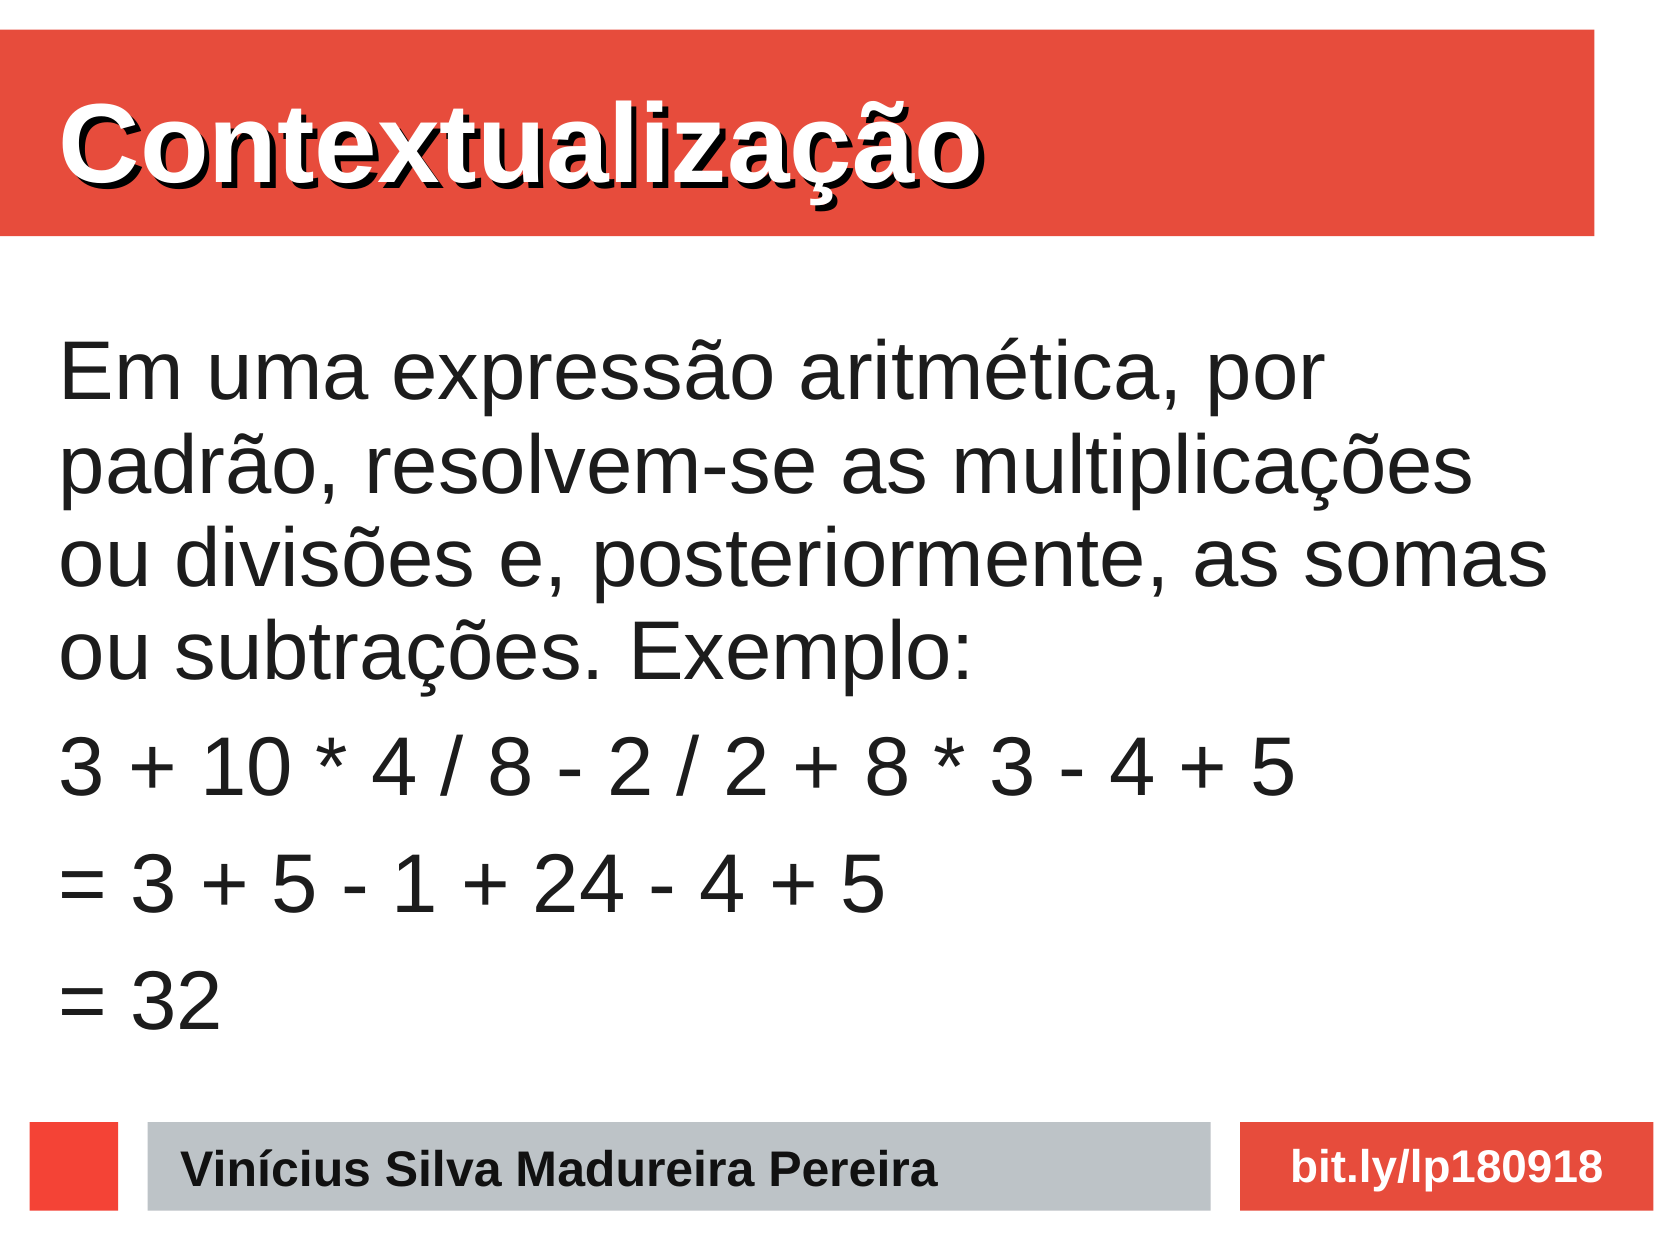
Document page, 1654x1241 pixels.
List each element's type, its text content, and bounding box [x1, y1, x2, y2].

text_box bit.ly/lp180918 [1228, 1133, 1654, 1205]
title Contextualização [59, 59, 1595, 207]
text_box Vinícius Silva Madureira Pereira [165, 1133, 1170, 1205]
list Em uma expressão aritmética, por padrão, resolvem-se as multiplicações ou divisões e, posteriormente, as somas ou subtrações. Exemplo: 3 + 10 * 4 / 8 - 2 / 2 + 8 * 3 - 4 + 5 = 3 + 5 - 1 + 24 - 4 + 5 = 32 [59, 324, 1565, 1093]
